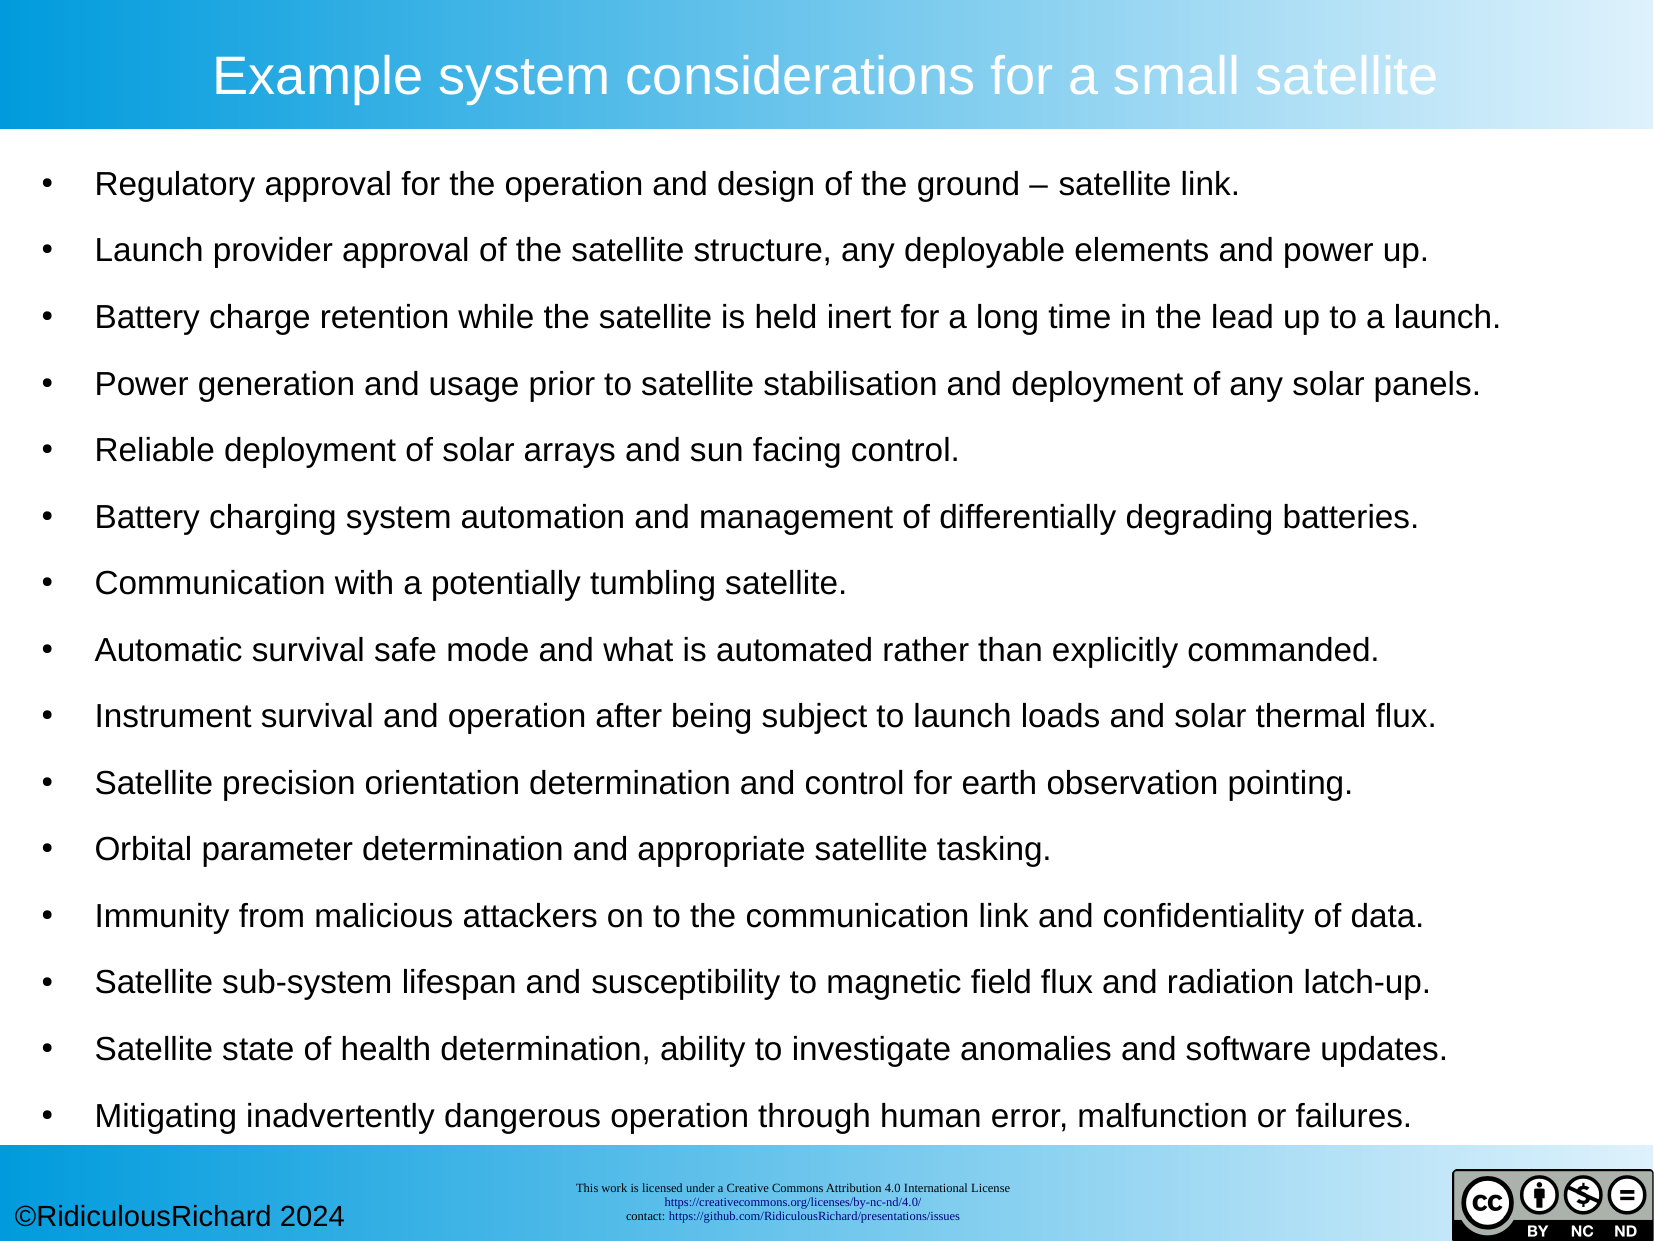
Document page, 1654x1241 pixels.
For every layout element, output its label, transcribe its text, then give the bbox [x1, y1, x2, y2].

list Regulatory approval for the operation and design of the ground – satellite link. Launch provider approval of the satellite structure, any deployable elements and power up. Battery charge retention while the satellite is held inert for a long time in the lead up to a launch. Power generation and usage prior to satellite stabilisation and deployment of any solar panels. Reliable deployment of solar arrays and sun facing control. Battery charging system automation and management of differentially degrading batteries. Communication with a potentially tumbling satellite. Automatic survival safe mode and what is automated rather than explicitly commanded. Instrument survival and operation after being subject to launch loads and solar thermal flux. Satellite precision orientation determination and control for earth observation pointing. Orbital parameter determination and appropriate satellite tasking. Immunity from malicious attackers on to the communication link and confidentiality of data. Satellite sub-system lifespan and susceptibility to magnetic field flux and radiation latch-up. Satellite state of health determination, ability to investigate anomalies and software updates. Mitigating inadvertently dangerous operation through human error, malfunction or failures. [23, 165, 1630, 1123]
picture [138, 1146, 142, 1241]
picture [1452, 1169, 1654, 1241]
title Example system considerations for a small satellite [82, 23, 1571, 129]
